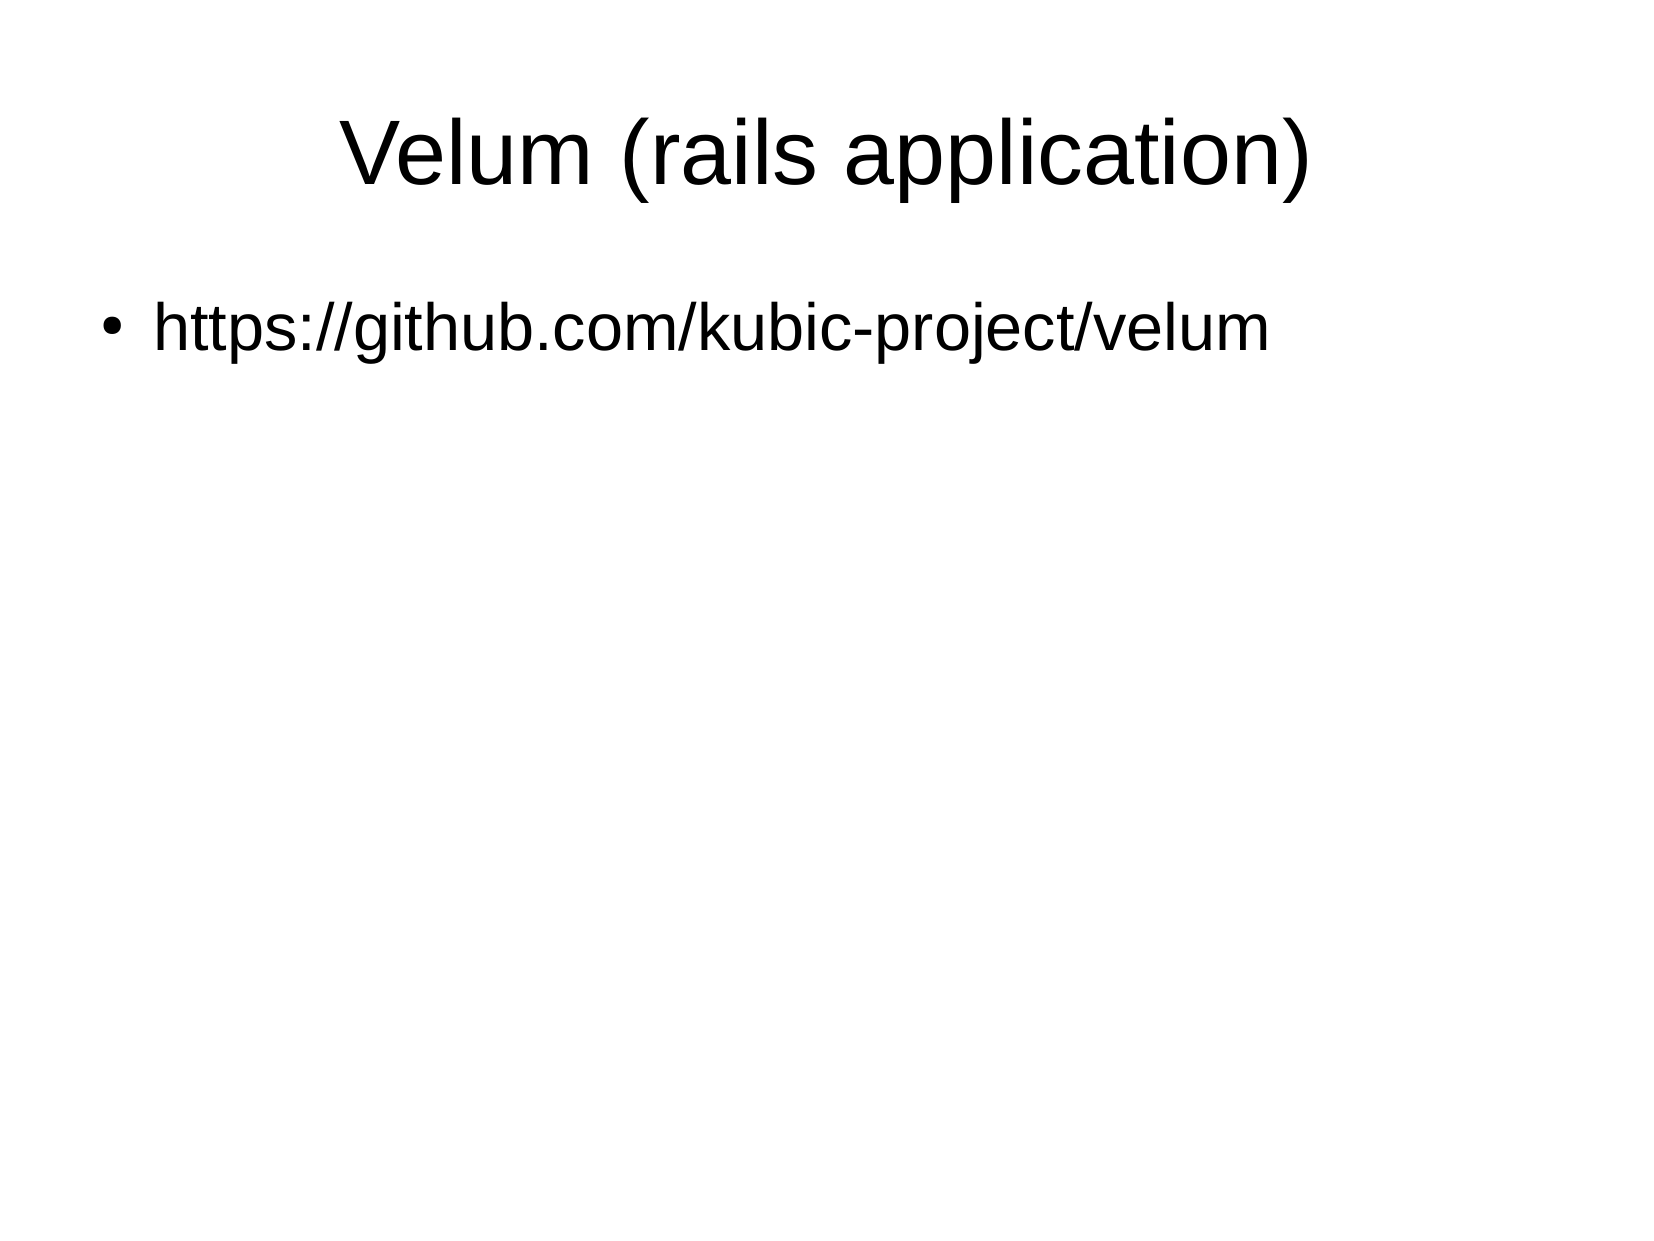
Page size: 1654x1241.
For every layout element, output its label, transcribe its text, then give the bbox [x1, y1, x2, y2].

title Velum (rails application) [82, 49, 1571, 257]
list https://github.com/kubic-project/velum [82, 290, 1571, 1010]
